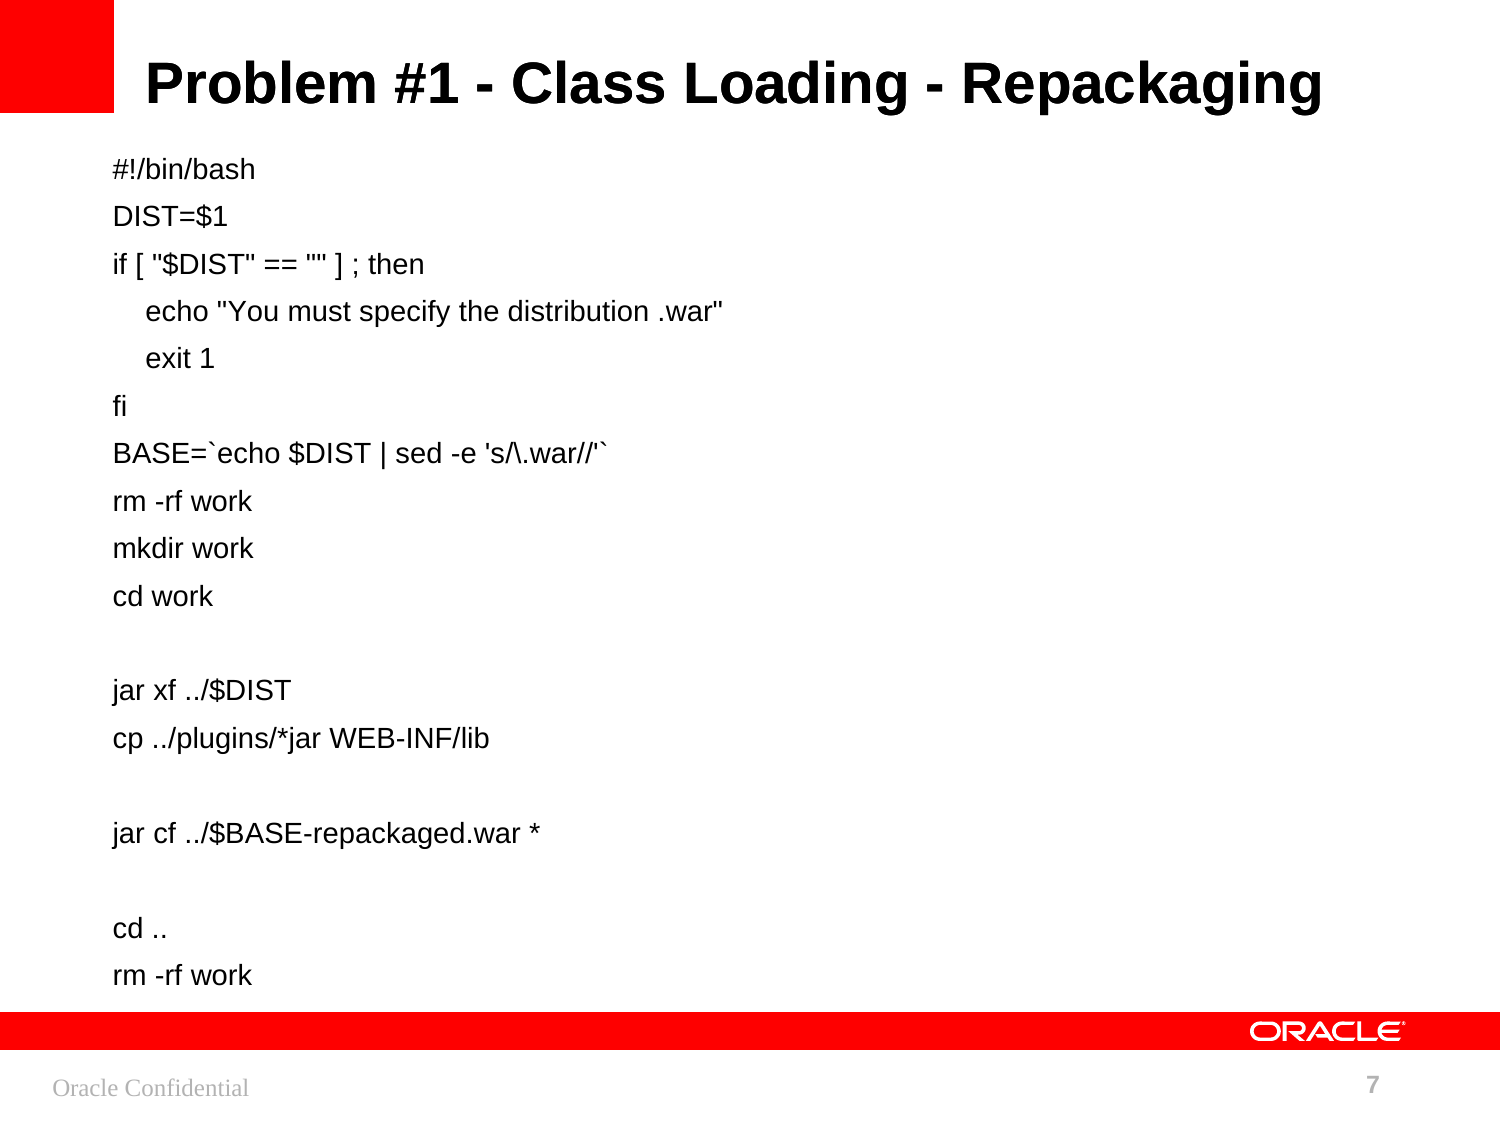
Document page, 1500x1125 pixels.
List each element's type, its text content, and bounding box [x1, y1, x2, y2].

list #!/bin/bash DIST=$1 if [ "$DIST" == "" ] ; then echo "You must specify the distribution .war" exit 1 fi BASE=`echo $DIST | sed -e 's/\.war//'` rm -rf work mkdir work cd work jar xf ../$DIST cp ../plugins/*jar WEB-INF/lib jar cf ../$BASE-repackaged.war * cd .. rm -rf work [112, 150, 1426, 1039]
title Problem #1 - Class Loading - Repackaging [145, 45, 1500, 188]
picture [0, 1012, 1500, 1050]
picture [0, 0, 114, 113]
